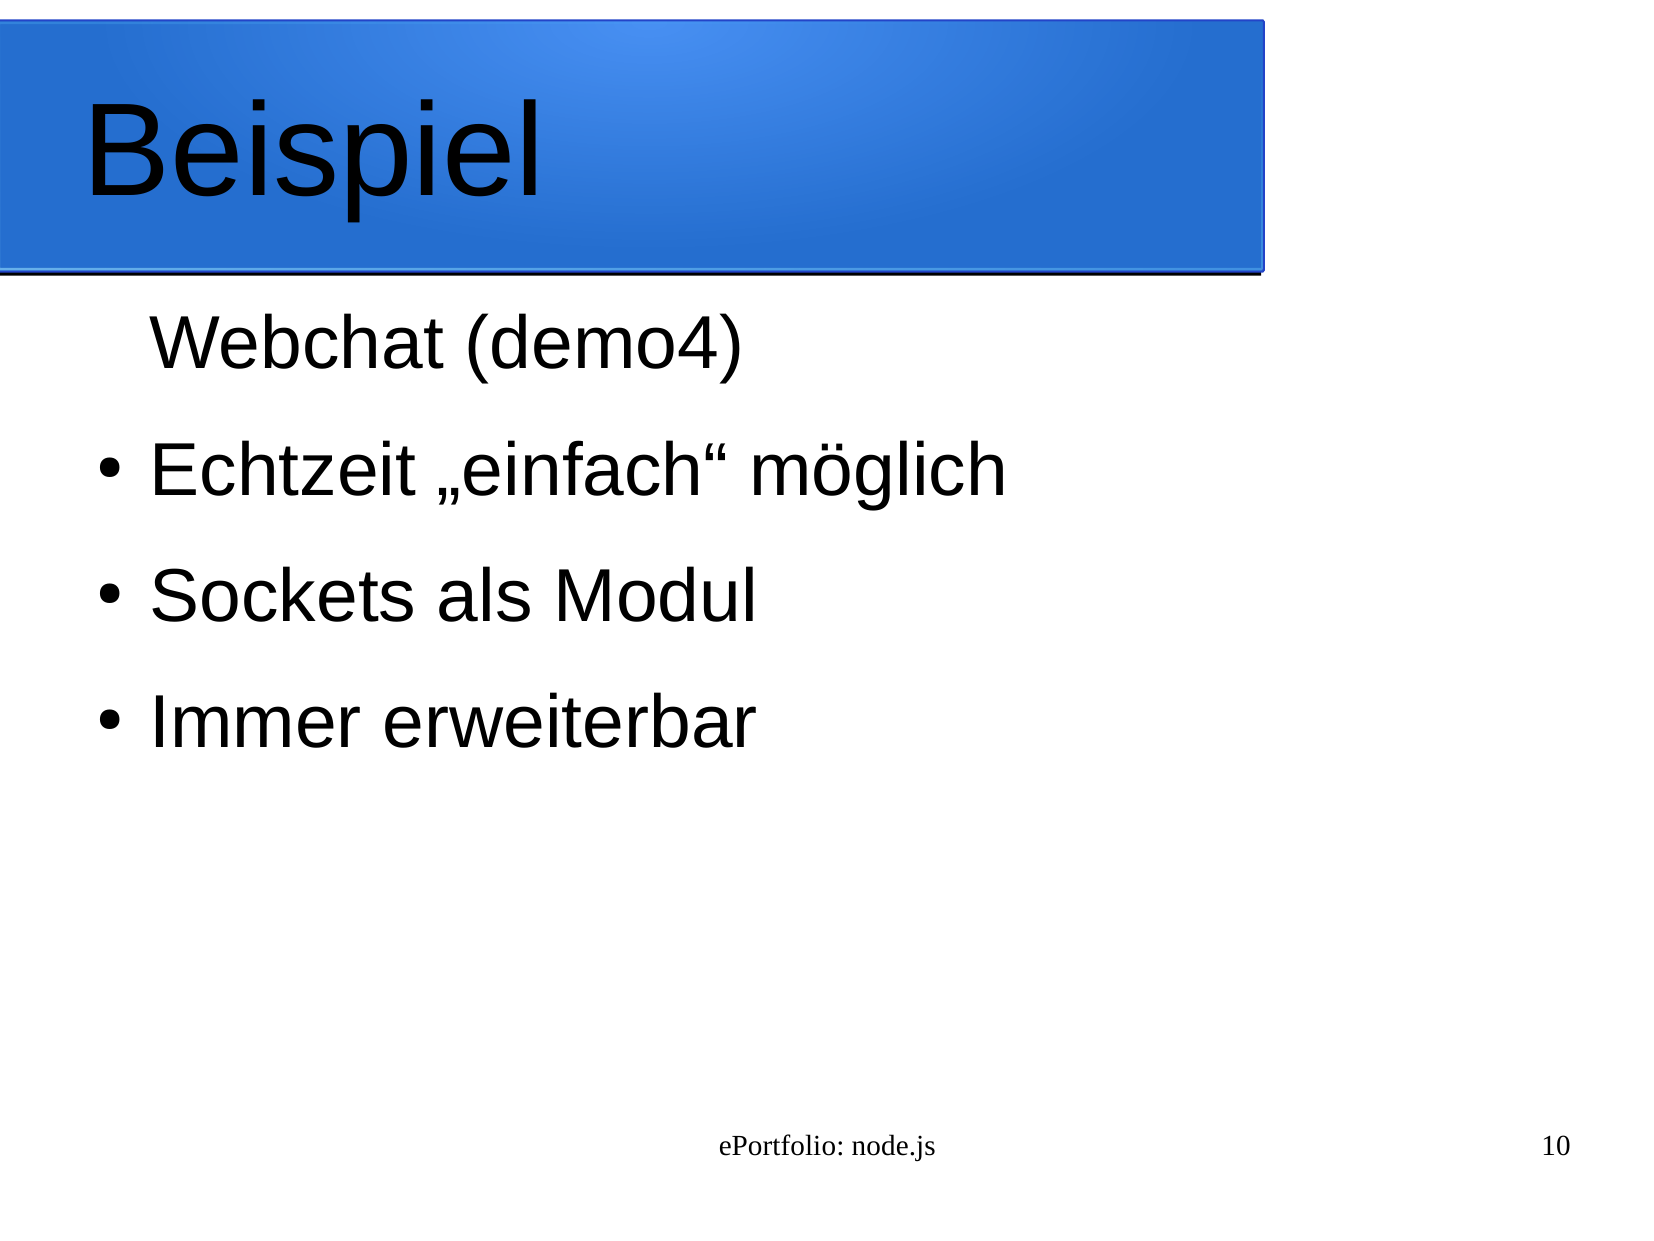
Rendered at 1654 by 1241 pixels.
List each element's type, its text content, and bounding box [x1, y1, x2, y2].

title Beispiel [82, 47, 1235, 252]
list Webchat (demo4) Echtzeit „einfach“ möglich Sockets als Modul Immer erweiterbar [78, 300, 1567, 1021]
